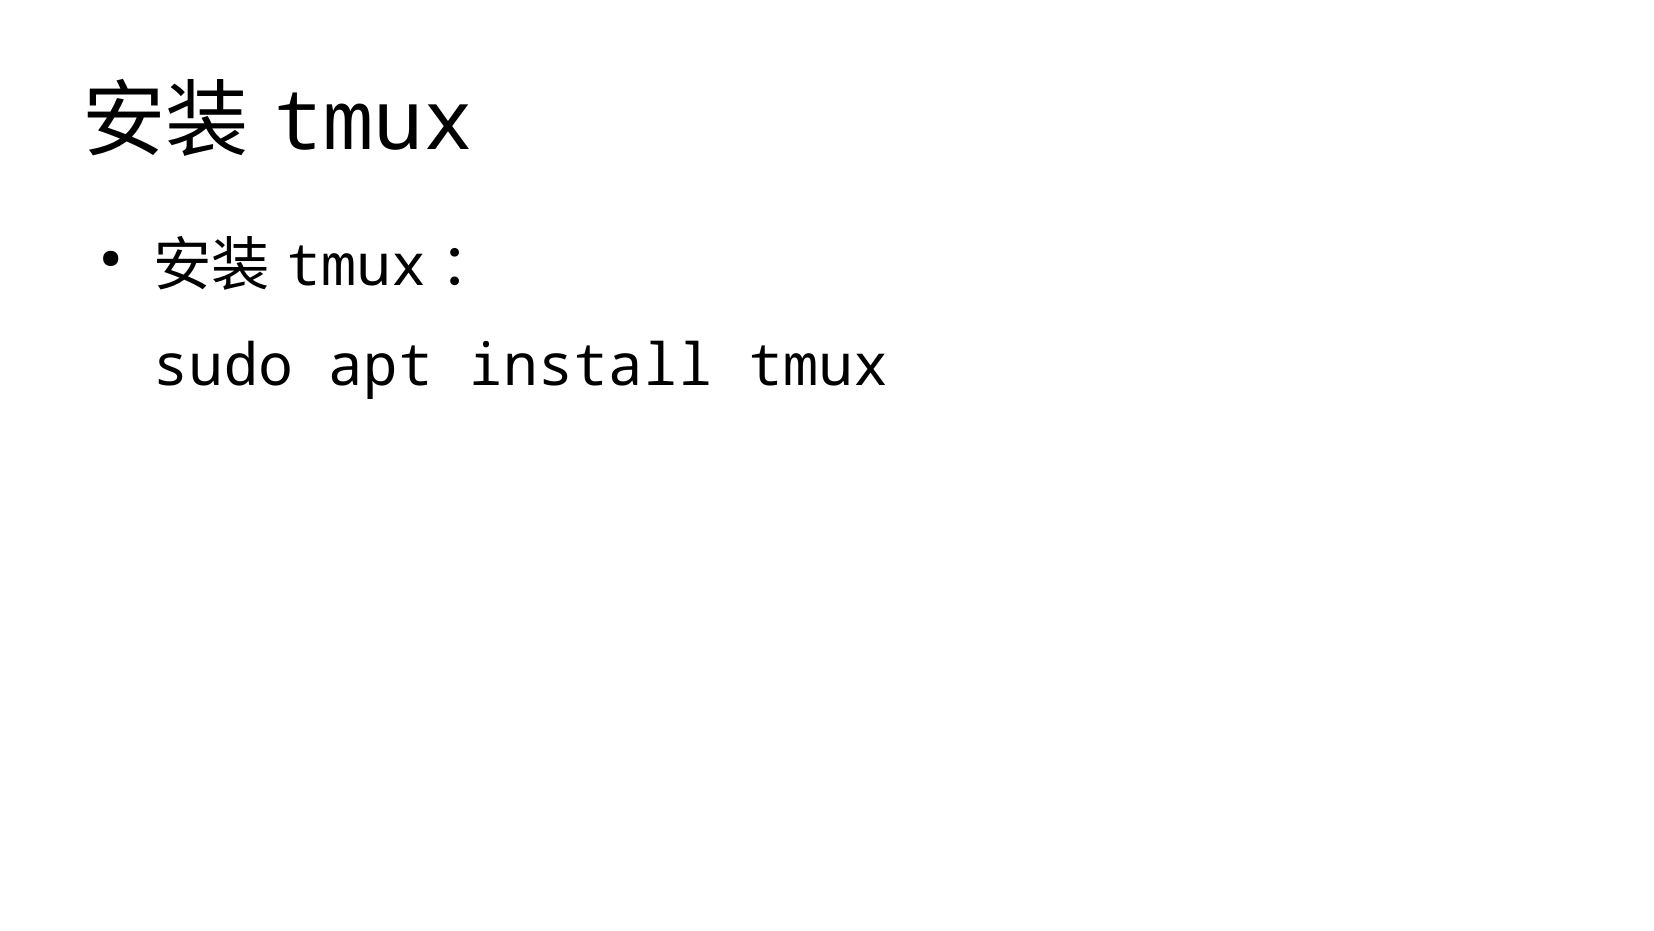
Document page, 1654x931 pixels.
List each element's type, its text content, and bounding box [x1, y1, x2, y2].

list 安装tmux： sudo apt install tmux [82, 217, 1571, 839]
title 安装tmux [82, 37, 1571, 189]
